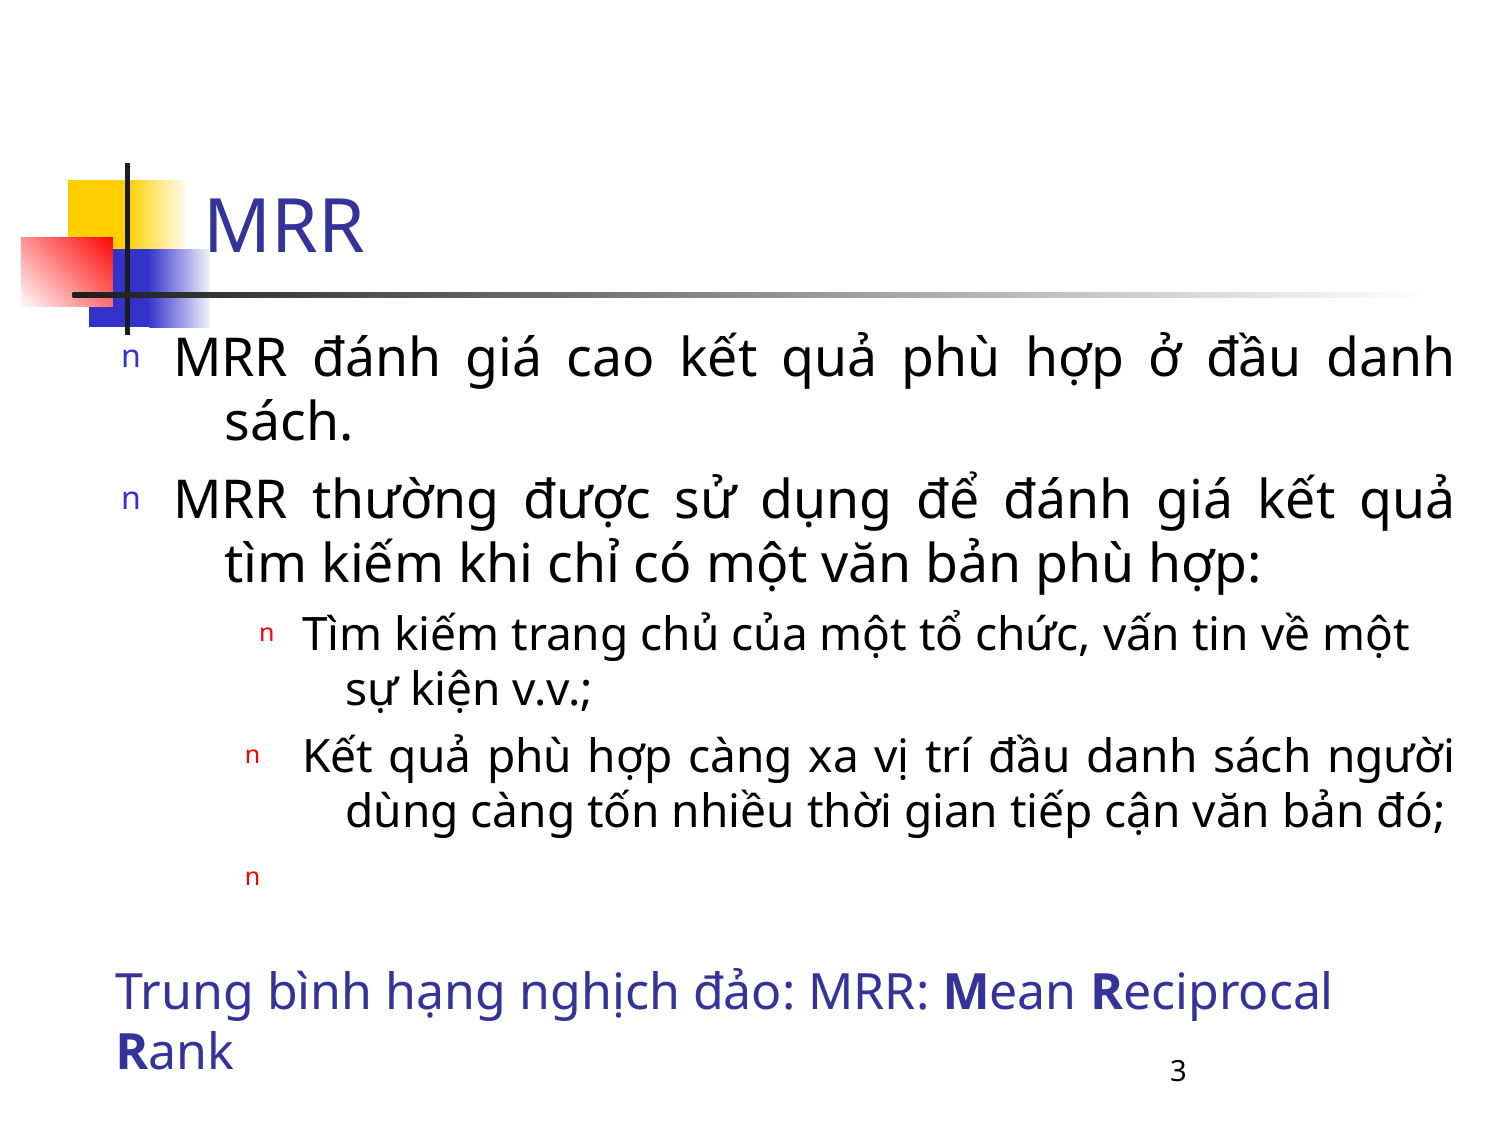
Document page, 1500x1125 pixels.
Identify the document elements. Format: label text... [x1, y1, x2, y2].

title MRR [188, 35, 1468, 275]
text_box Trung bình hạng nghịch đảo: MRR: Mean Reciprocal Rank [100, 952, 1471, 1029]
text_box 3 [1155, 1029, 1468, 1100]
list MRR đánh giá cao kết quả phù hợp ở đầu danh sách. MRR thường được sử dụng để đánh giá kết quả tìm kiếm khi chỉ có một văn bản phù hợp: Tìm kiếm trang chủ của một tổ chức, vấn tin về một sự kiện v.v.; Kết quả phù hợp càng xa vị trí đầu danh sách người dùng càng tốn nhiều thời gian tiếp cận văn bản đó; [106, 315, 1471, 906]
